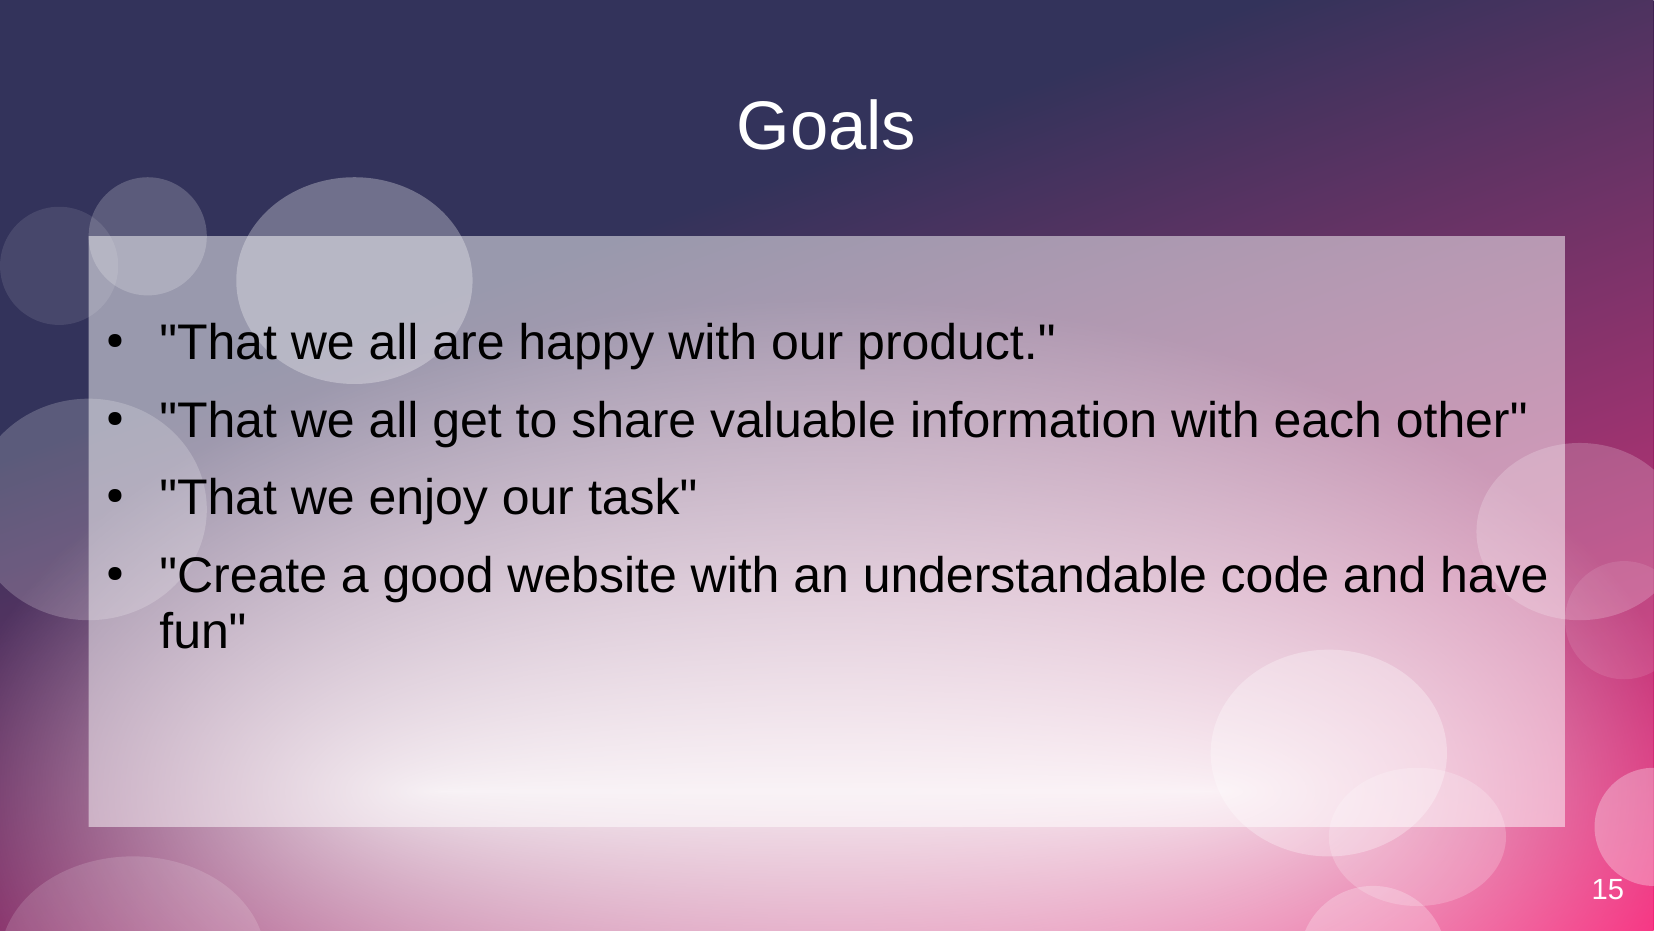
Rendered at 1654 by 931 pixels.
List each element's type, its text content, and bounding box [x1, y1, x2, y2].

list "That we all are happy with our product." "That we all get to share valuable information with each other" "That we enjoy our task" "Create a good website with an understandable code and have fun" [88, 236, 1565, 827]
title Goals [88, 44, 1565, 207]
